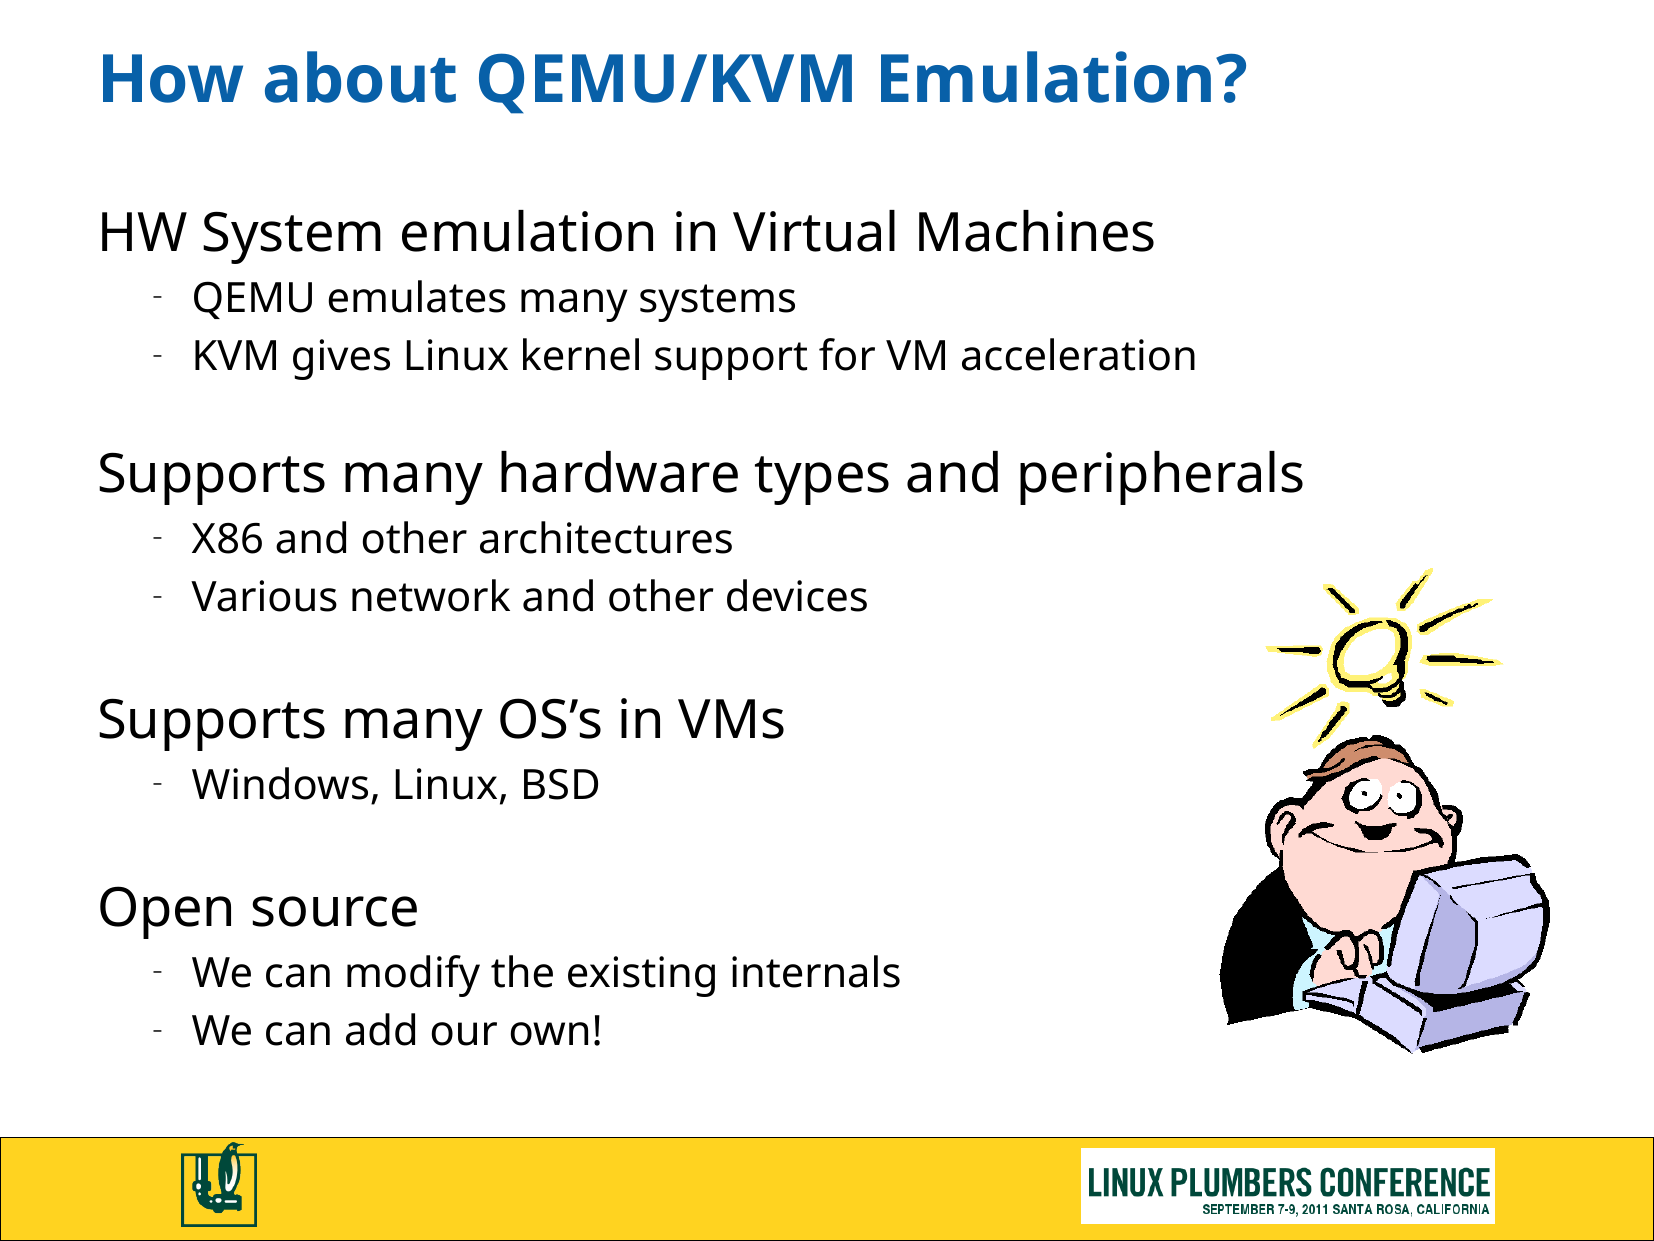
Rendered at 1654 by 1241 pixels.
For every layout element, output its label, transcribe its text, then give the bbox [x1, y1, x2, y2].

picture [1081, 1148, 1495, 1224]
picture [1219, 566, 1555, 1063]
picture [181, 1142, 257, 1227]
list HW System emulation in Virtual Machines QEMU emulates many systems KVM gives Linux kernel support for VM acceleration Supports many hardware types and peripherals X86 and other architectures Various network and other devices Supports many OS’s in VMs Windows, Linux, BSD Open source We can modify the existing internals We can add our own! [82, 189, 1566, 1065]
title How about QEMU/KVM Emulation? [82, 28, 1572, 190]
